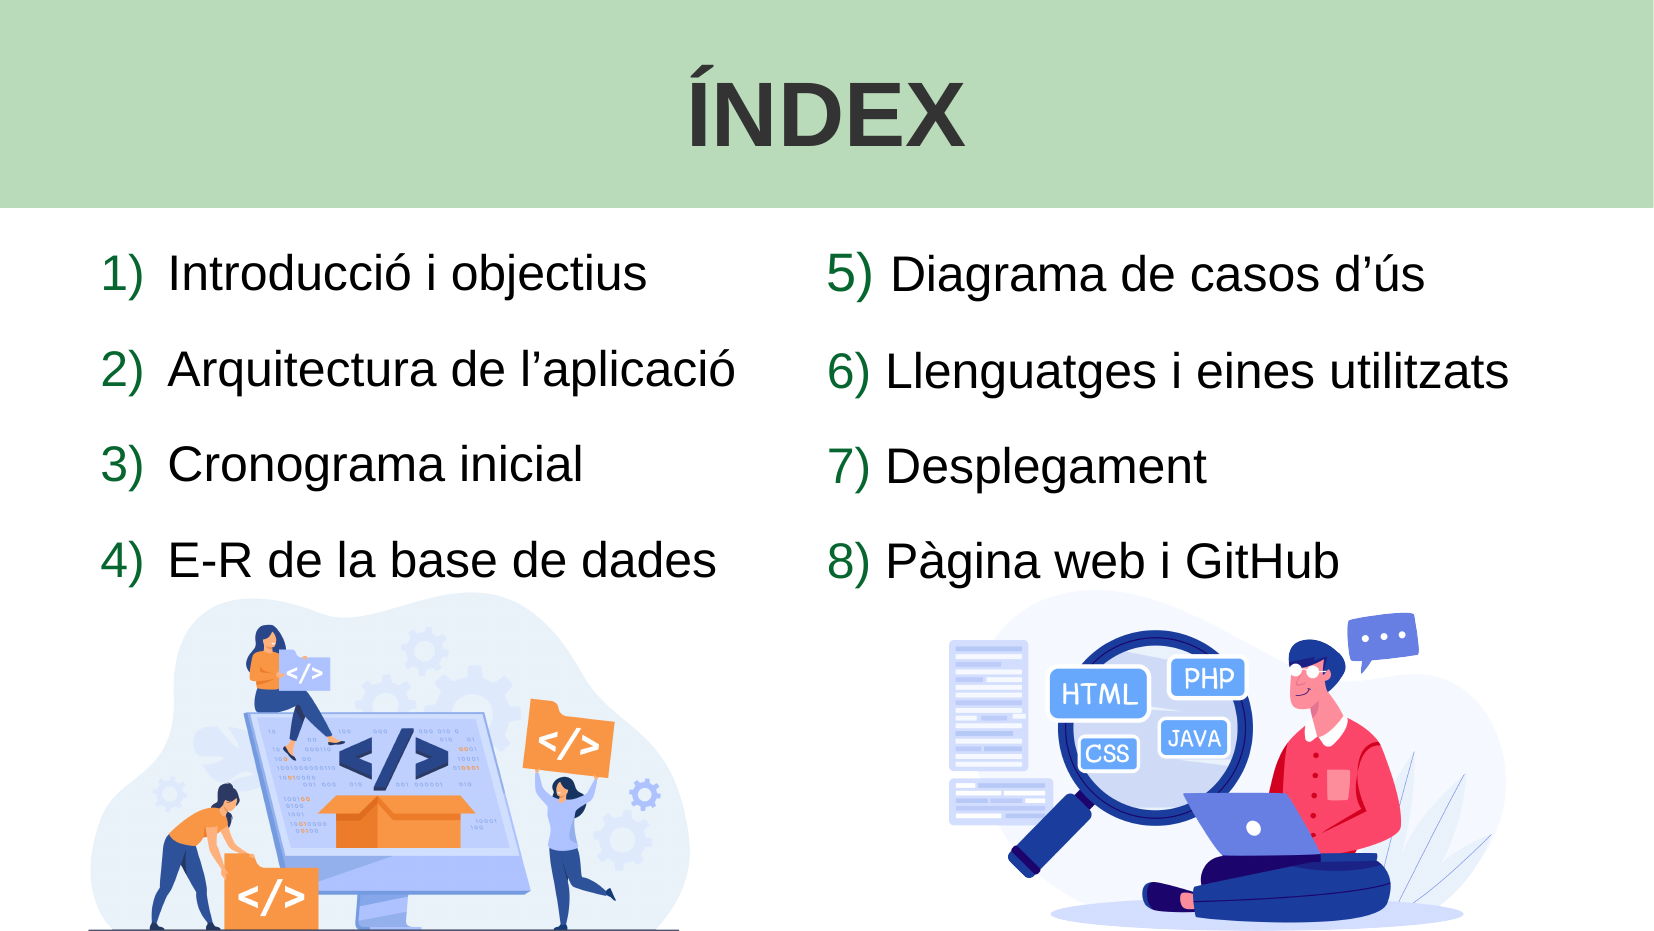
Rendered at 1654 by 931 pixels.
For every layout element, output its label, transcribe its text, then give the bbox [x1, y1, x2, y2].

picture [949, 590, 1506, 931]
list Diagrama de casos d’ús Llenguatges i eines utilitzats Desplegament Pàgina web i GitHub [826, 212, 1595, 621]
text_box [0, 0, 1654, 207]
title ÍNDEX [82, 37, 1571, 193]
list Introducció i objectius Arquitectura de l’aplicació Cronograma inicial E-R de la base de dades [82, 217, 809, 758]
picture [88, 592, 690, 931]
